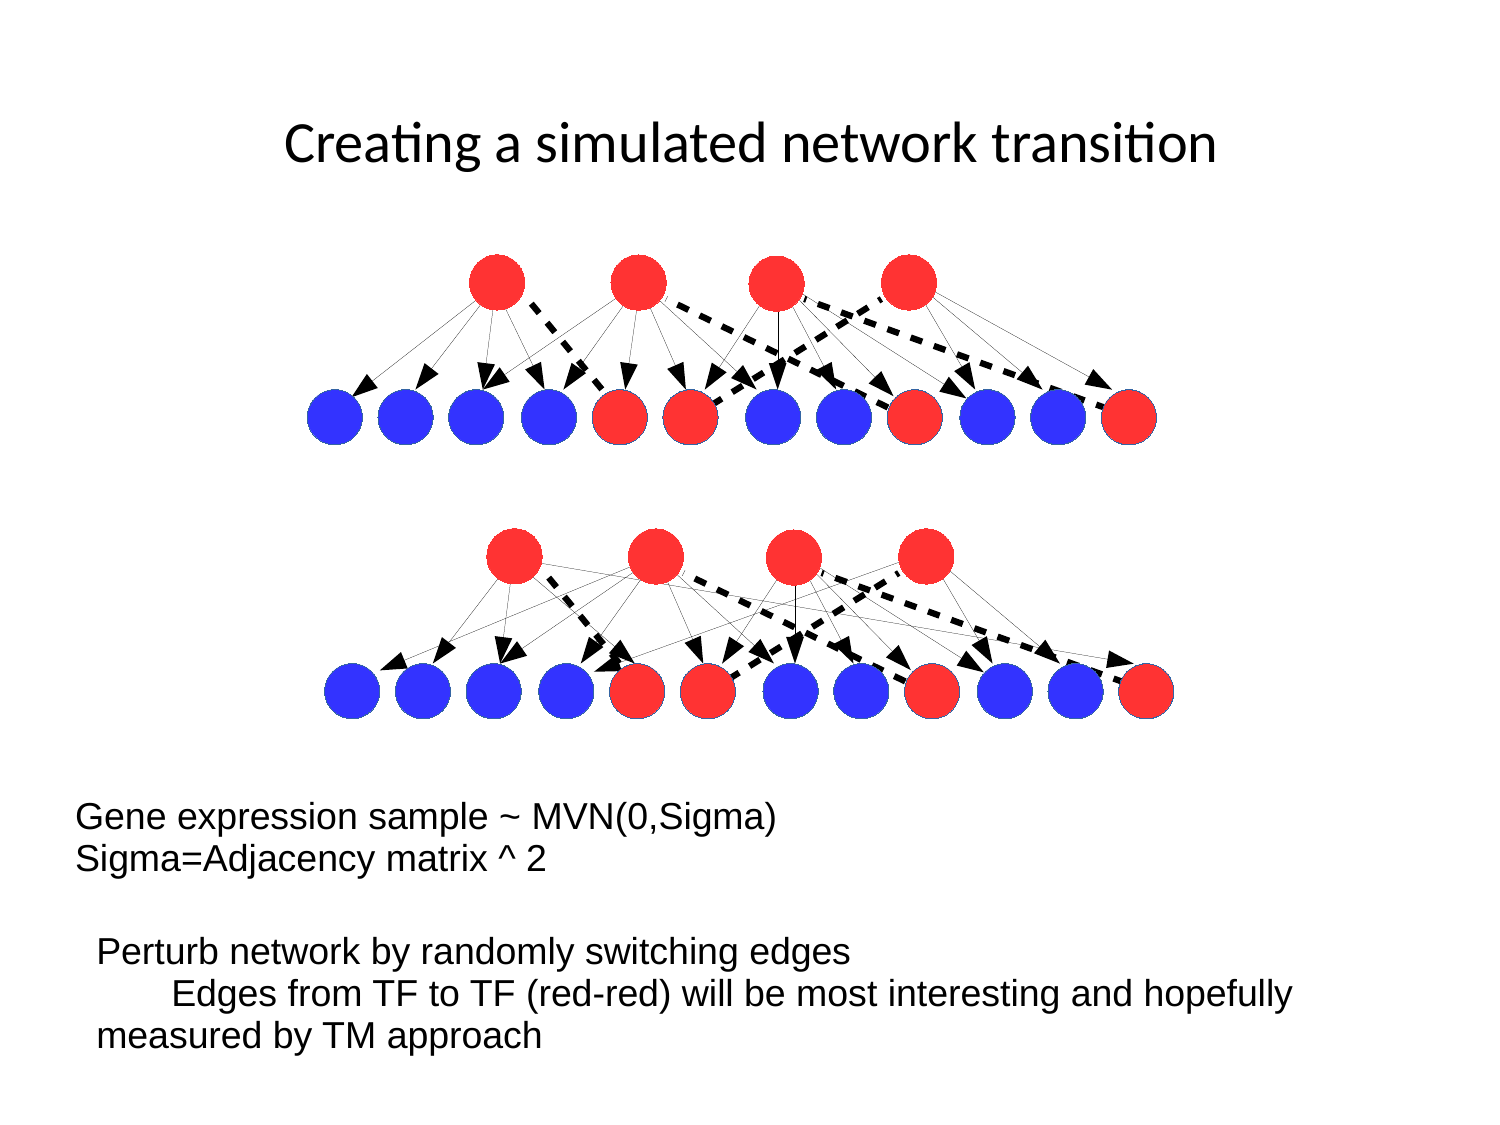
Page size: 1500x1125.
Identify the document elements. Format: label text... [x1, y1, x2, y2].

text_box [881, 254, 937, 311]
text_box [486, 528, 543, 584]
text_box [521, 389, 577, 445]
text_box [904, 663, 960, 719]
text_box [1118, 663, 1174, 719]
text_box [395, 663, 451, 719]
text_box [887, 389, 943, 445]
text_box [324, 663, 380, 719]
text_box [898, 528, 954, 585]
text_box [680, 663, 736, 719]
text_box Perturb network by randomly switching edges Edges from TF to TF (red-red) will be most interesting and hopefully measured by TM approach [81, 922, 1459, 1064]
title Creating a simulated network transition [76, 45, 1427, 233]
text_box [1101, 389, 1157, 445]
text_box [959, 389, 1016, 445]
text_box [592, 389, 648, 445]
text_box [762, 663, 819, 719]
text_box [466, 663, 522, 719]
text_box [609, 663, 665, 719]
text_box [307, 389, 363, 445]
text_box [469, 254, 525, 311]
text_box [745, 389, 801, 445]
text_box [816, 389, 872, 445]
text_box [448, 389, 504, 445]
text_box [628, 528, 684, 585]
text_box [1047, 663, 1104, 719]
text_box [377, 389, 434, 445]
text_box [977, 663, 1033, 719]
text_box [766, 529, 822, 586]
text_box [1030, 389, 1086, 445]
text_box [662, 389, 719, 445]
text_box [610, 254, 667, 311]
text_box [833, 663, 889, 719]
text_box [538, 663, 594, 719]
text_box [748, 256, 805, 312]
text_box Gene expression sample ~ MVN(0,Sigma) Sigma=Adjacency matrix ^ 2 [60, 787, 793, 887]
